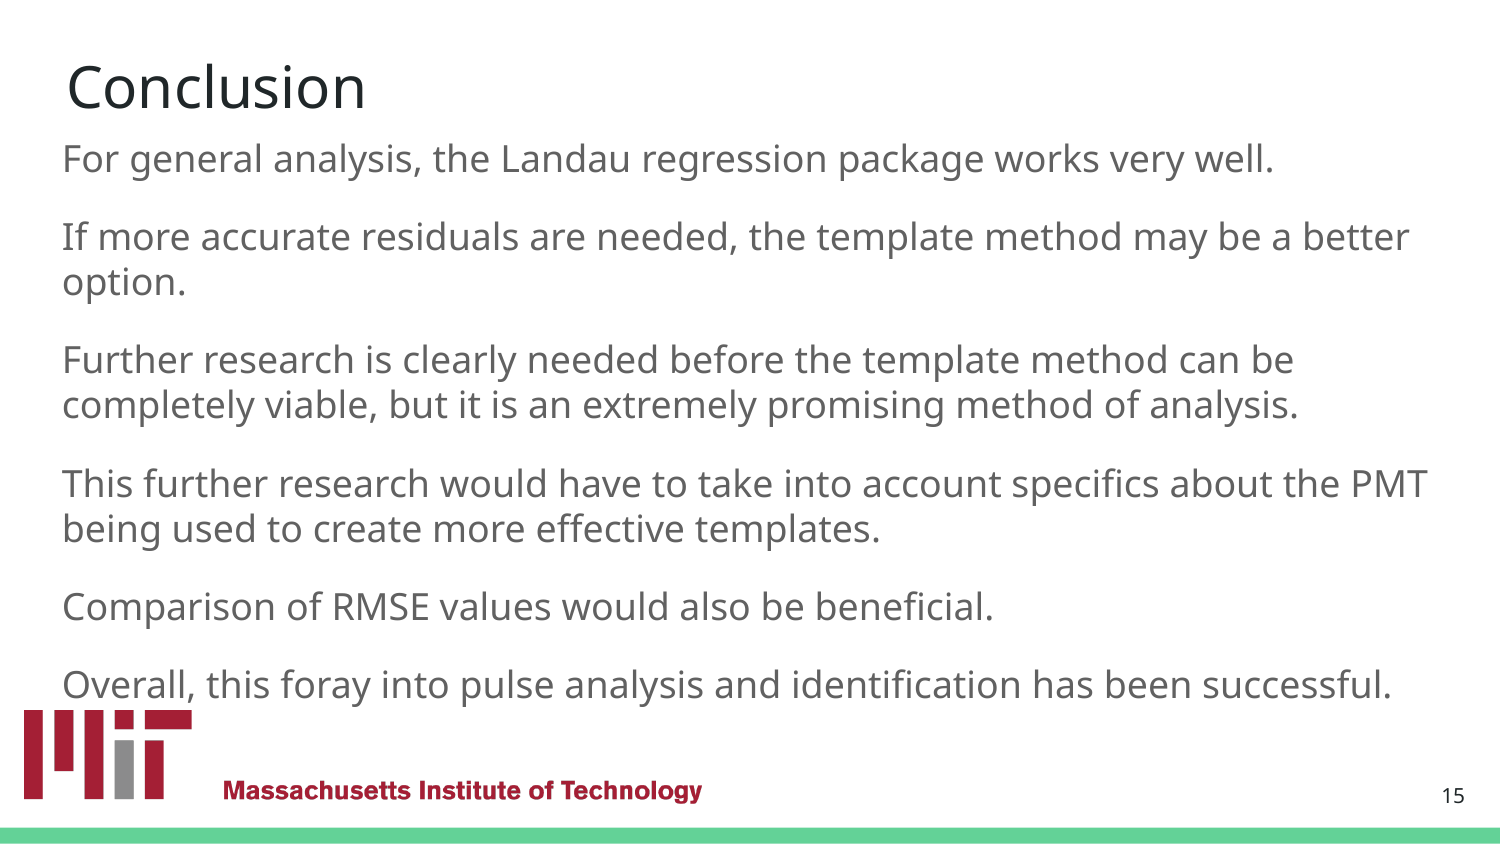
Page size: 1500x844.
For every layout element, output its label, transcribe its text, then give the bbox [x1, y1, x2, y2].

slide_number <number> [1389, 764, 1480, 830]
list For general analysis, the Landau regression package works very well. If more accurate residuals are needed, the template method may be a better option. Further research is clearly needed before the template method can be completely viable, but it is an extremely promising method of analysis. This further research would have to take into account specifics about the PMT being used to create more effective templates. Comparison of RMSE values would also be beneficial. Overall, this foray into pulse analysis and identification has been successful. [46, 119, 1454, 715]
title Conclusion [51, 35, 1449, 119]
picture [24, 710, 702, 805]
